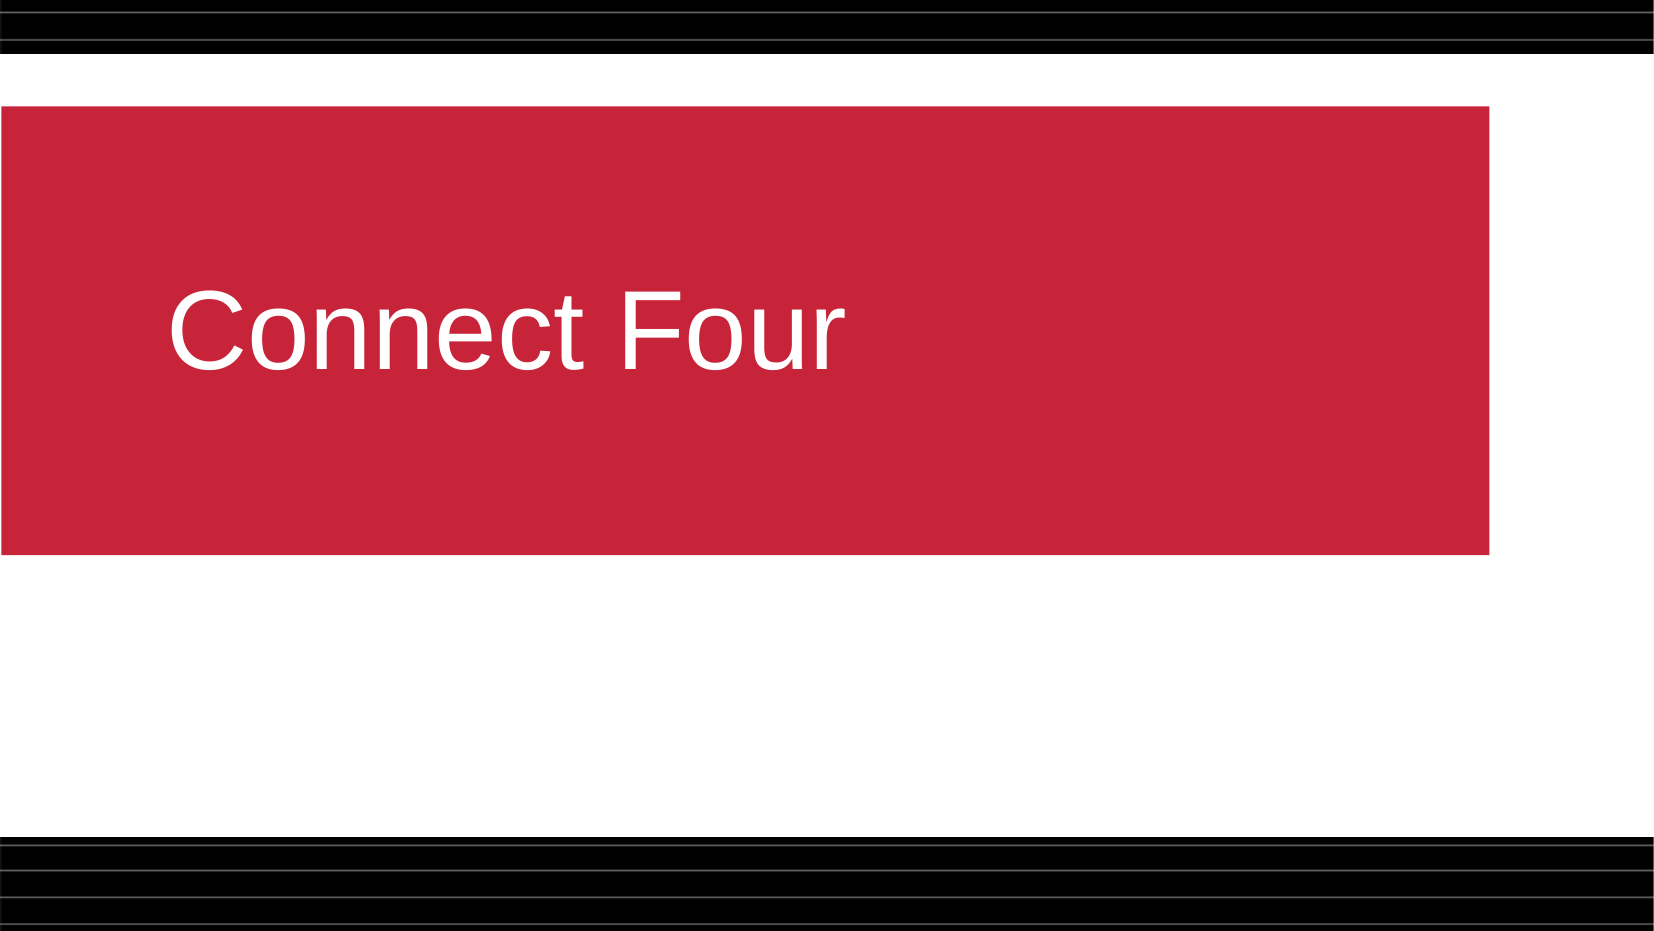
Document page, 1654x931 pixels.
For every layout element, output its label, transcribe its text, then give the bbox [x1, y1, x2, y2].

picture [0, 0, 1654, 54]
title Connect Four [1, 106, 1490, 556]
picture [0, 837, 1654, 931]
